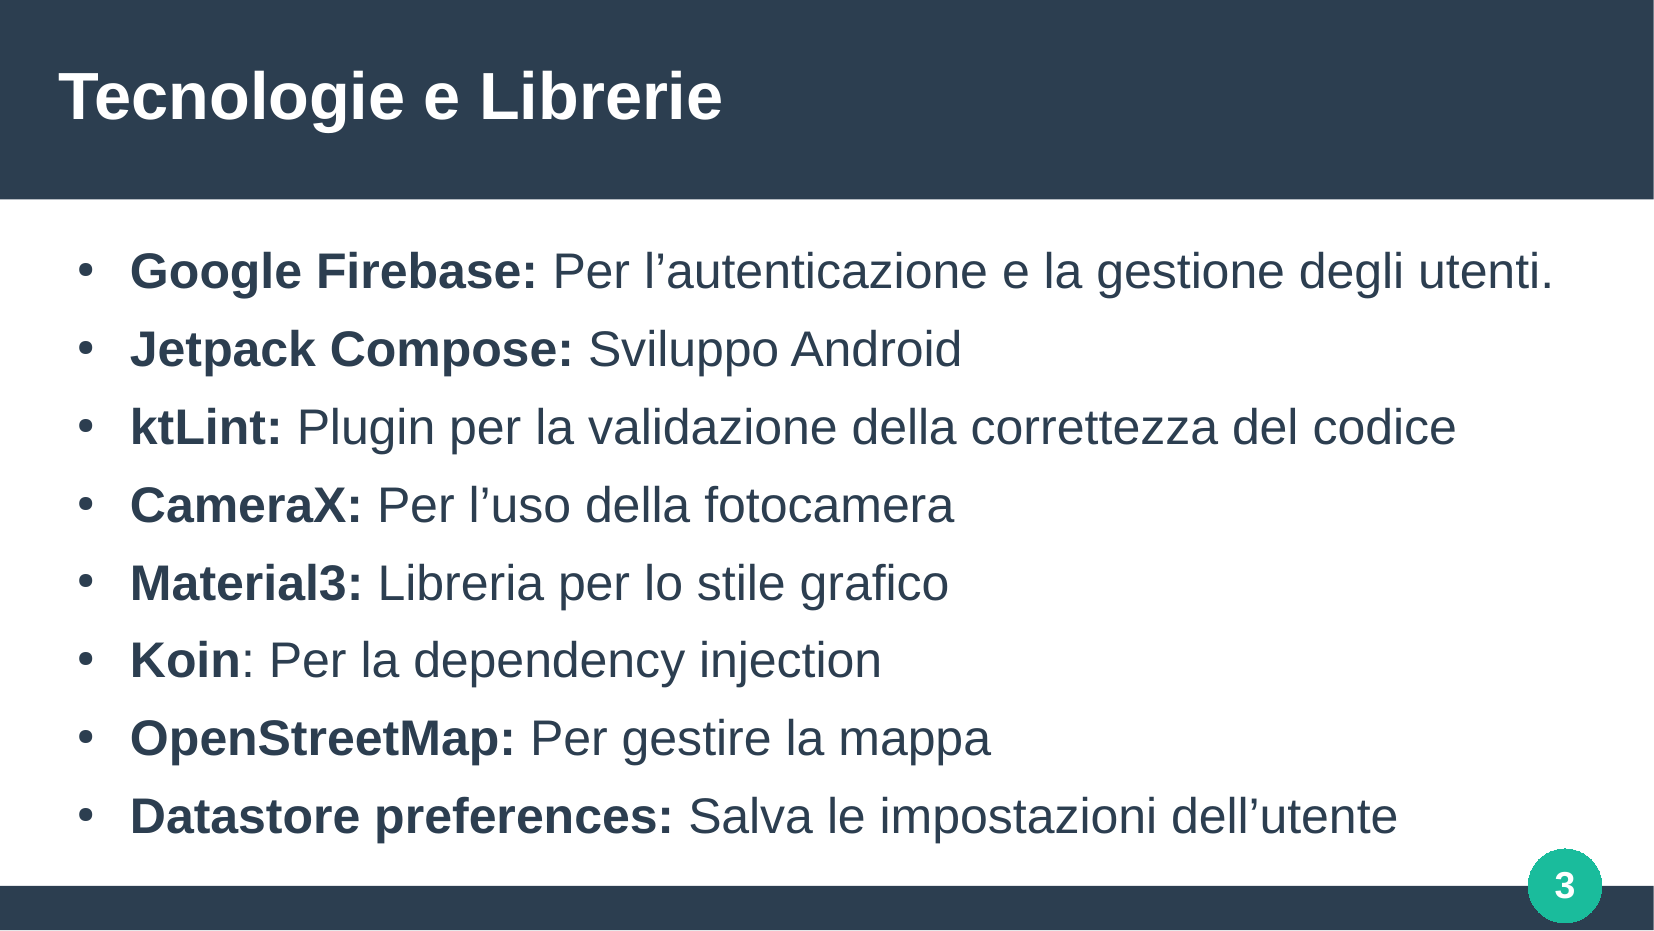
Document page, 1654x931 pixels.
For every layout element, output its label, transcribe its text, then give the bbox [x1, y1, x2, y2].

list Google Firebase: Per l’autenticazione e la gestione degli utenti. Jetpack Compose: Sviluppo Android ktLint: Plugin per la validazione della correttezza del codice CameraX: Per l’uso della fotocamera Material3: Libreria per lo stile grafico Koin: Per la dependency injection OpenStreetMap: Per gestire la mappa Datastore preferences: Salva le impostazioni dell’utente [59, 243, 1595, 864]
title Tecnologie e Librerie [59, 37, 1595, 155]
